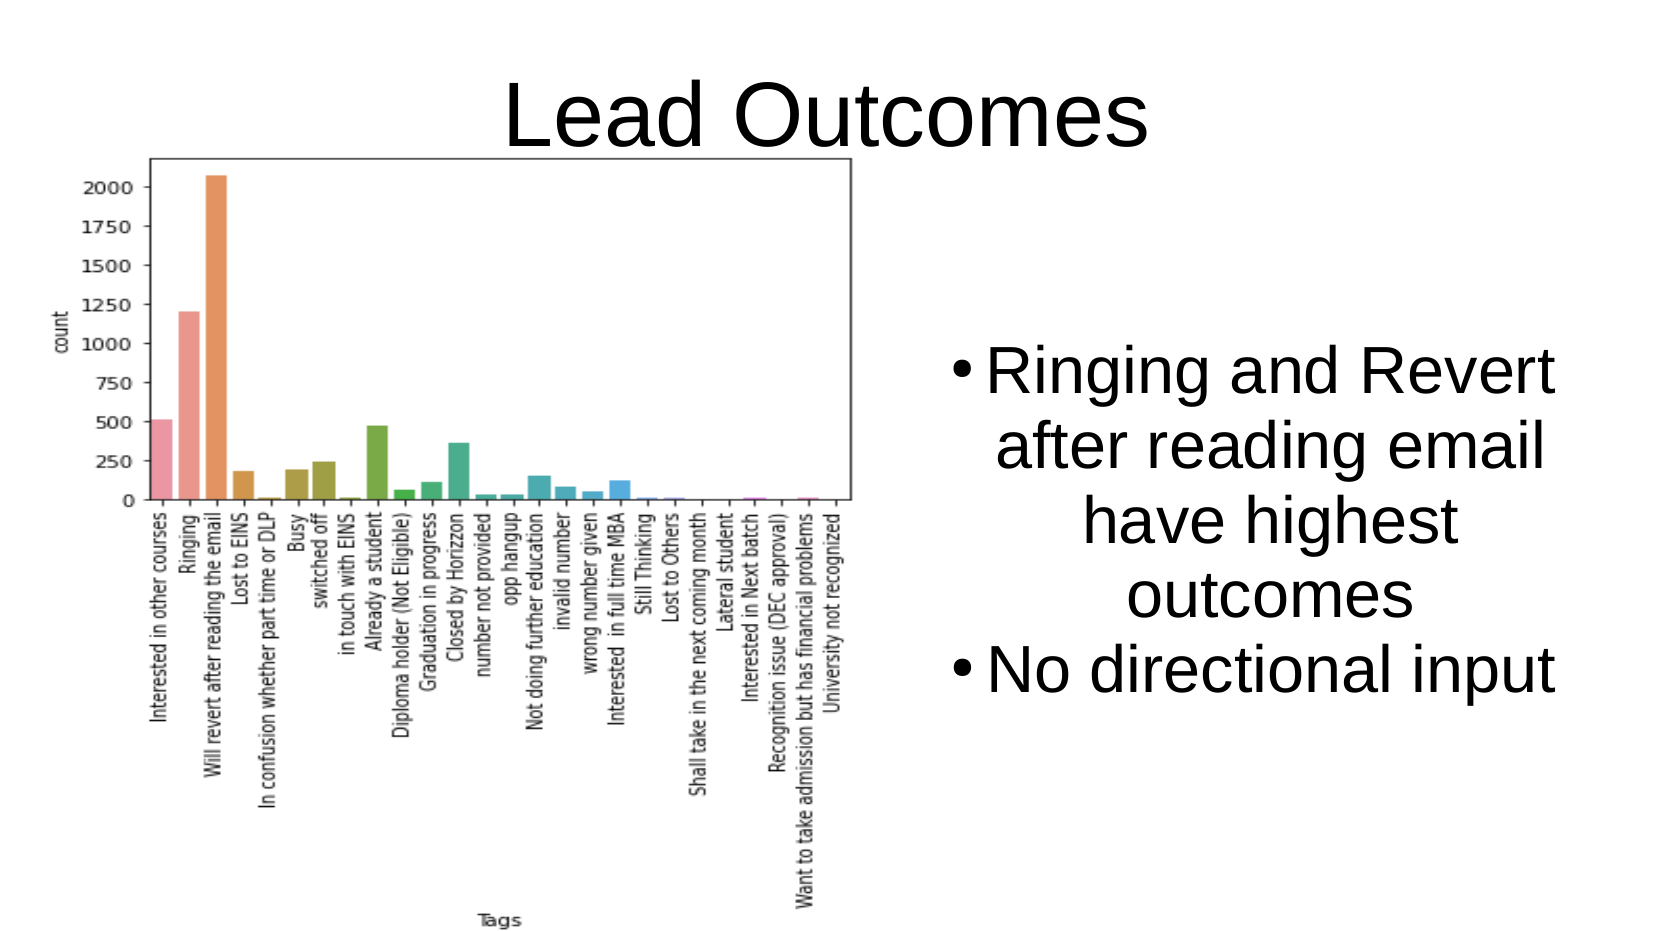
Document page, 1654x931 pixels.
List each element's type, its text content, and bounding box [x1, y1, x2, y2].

title Lead Outcomes [82, 37, 1571, 193]
subtitle Ringing and Revert after reading email have highest outcomes No directional input [900, 250, 1607, 790]
picture [37, 149, 863, 931]
